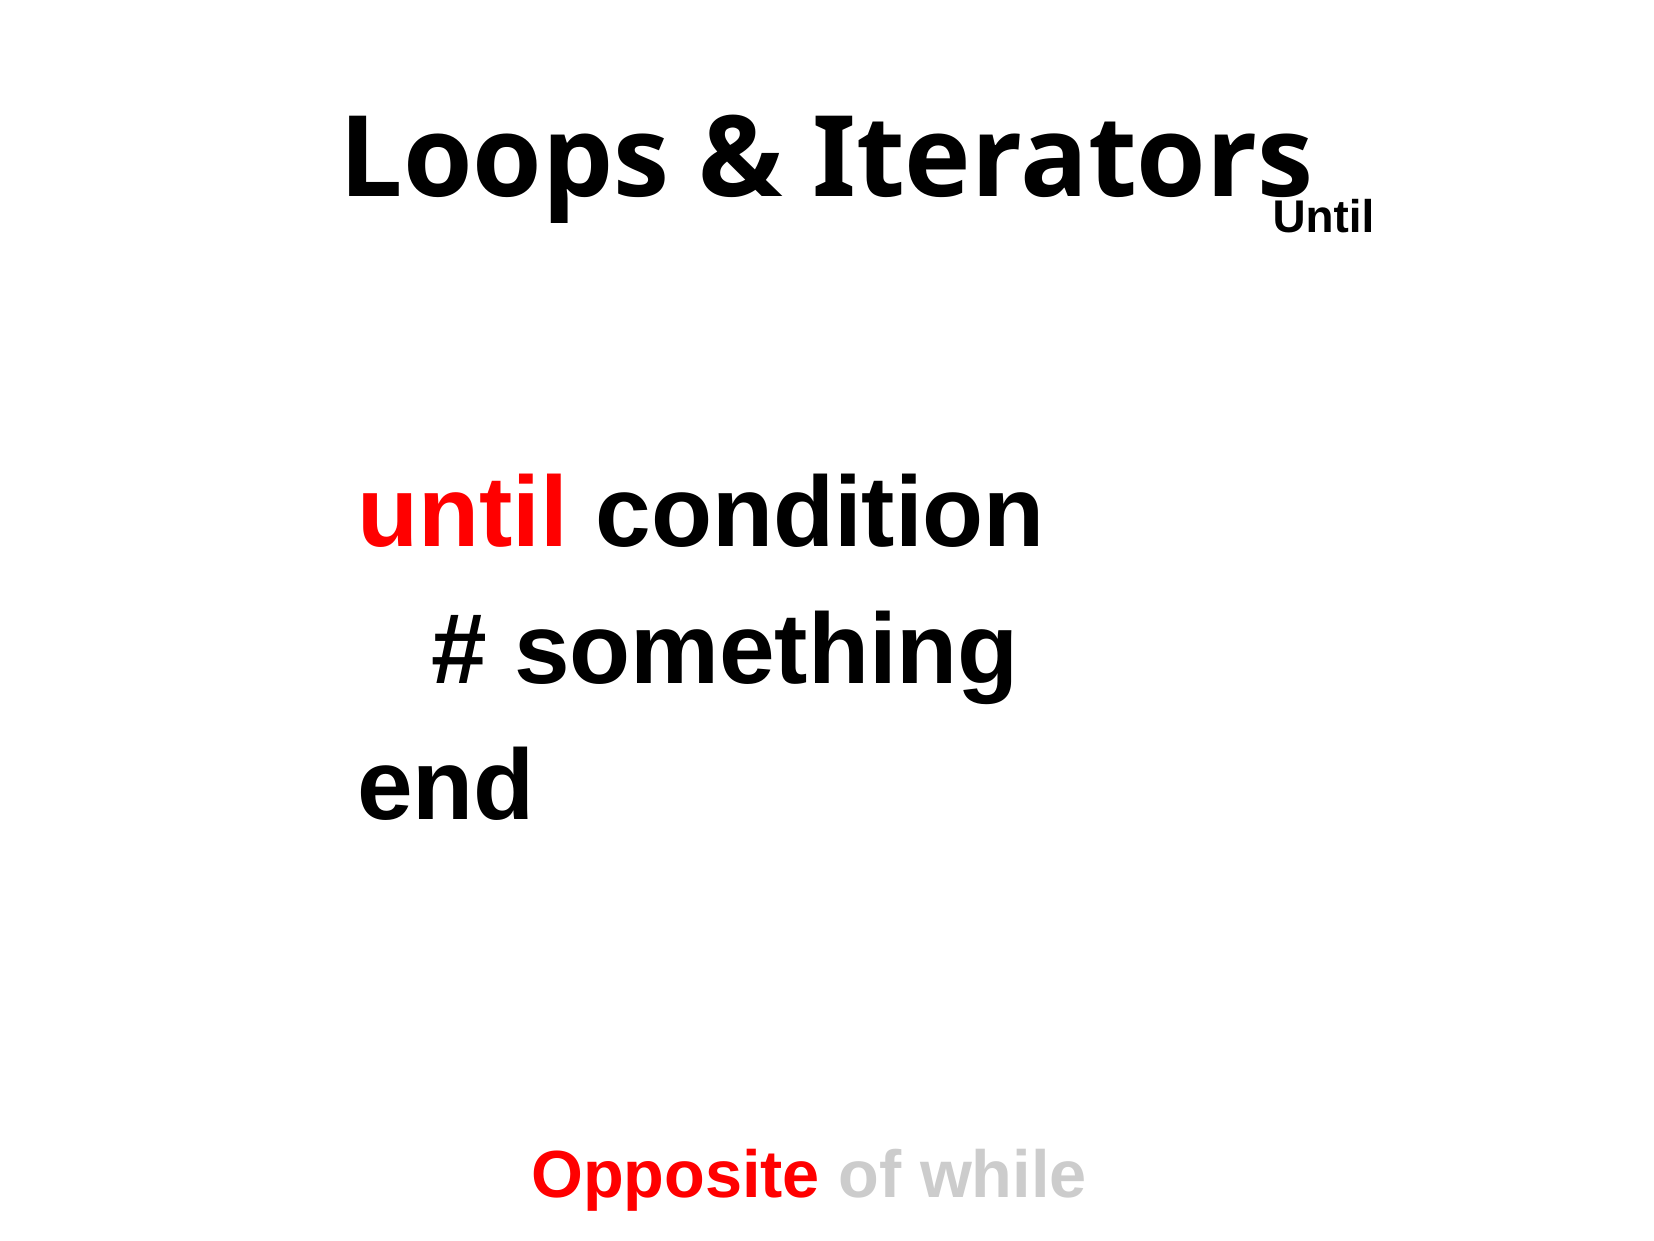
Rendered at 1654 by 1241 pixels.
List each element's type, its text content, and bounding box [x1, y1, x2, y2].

text_box Opposite of while [330, 1129, 1288, 1229]
title Loops & Iterators [82, 49, 1571, 257]
text_box until condition # something end [342, 448, 1134, 923]
text_box Until [1257, 183, 1613, 254]
